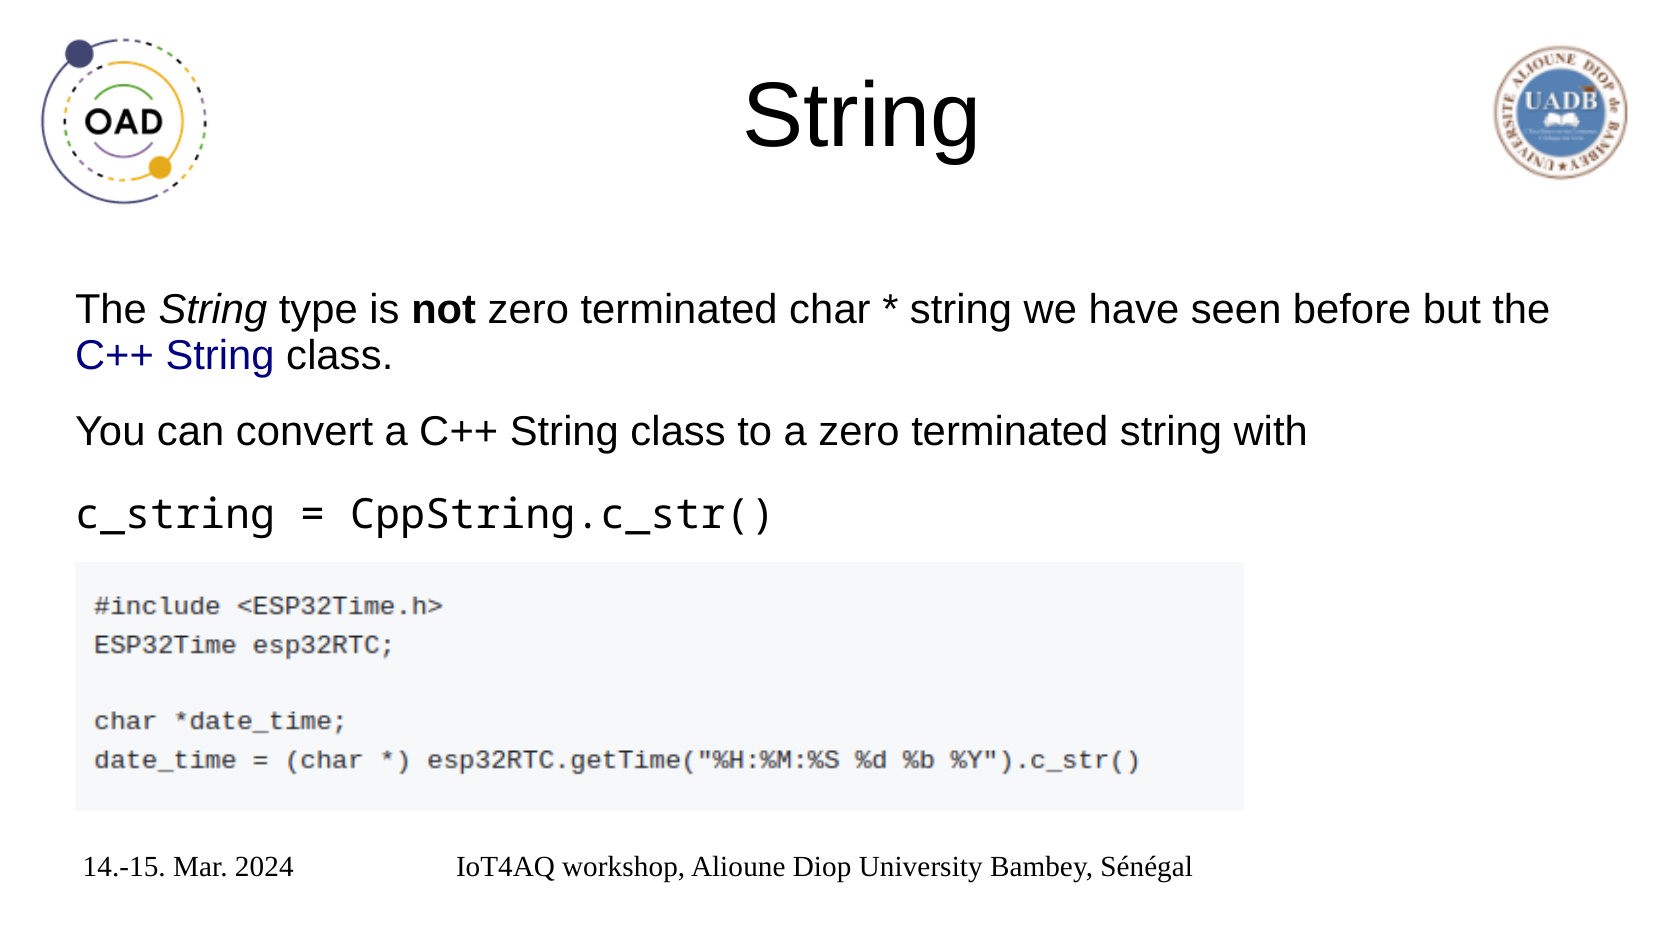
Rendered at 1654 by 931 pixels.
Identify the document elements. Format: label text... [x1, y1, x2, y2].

picture [0, 24, 242, 225]
list The String type is not zero terminated char * string we have seen before but the C++ String class. You can convert a C++ String class to a zero terminated string with c_string = CppString.c_str() [75, 285, 1564, 826]
title String [278, 37, 1446, 193]
picture [1482, 37, 1641, 188]
picture [75, 562, 1244, 826]
